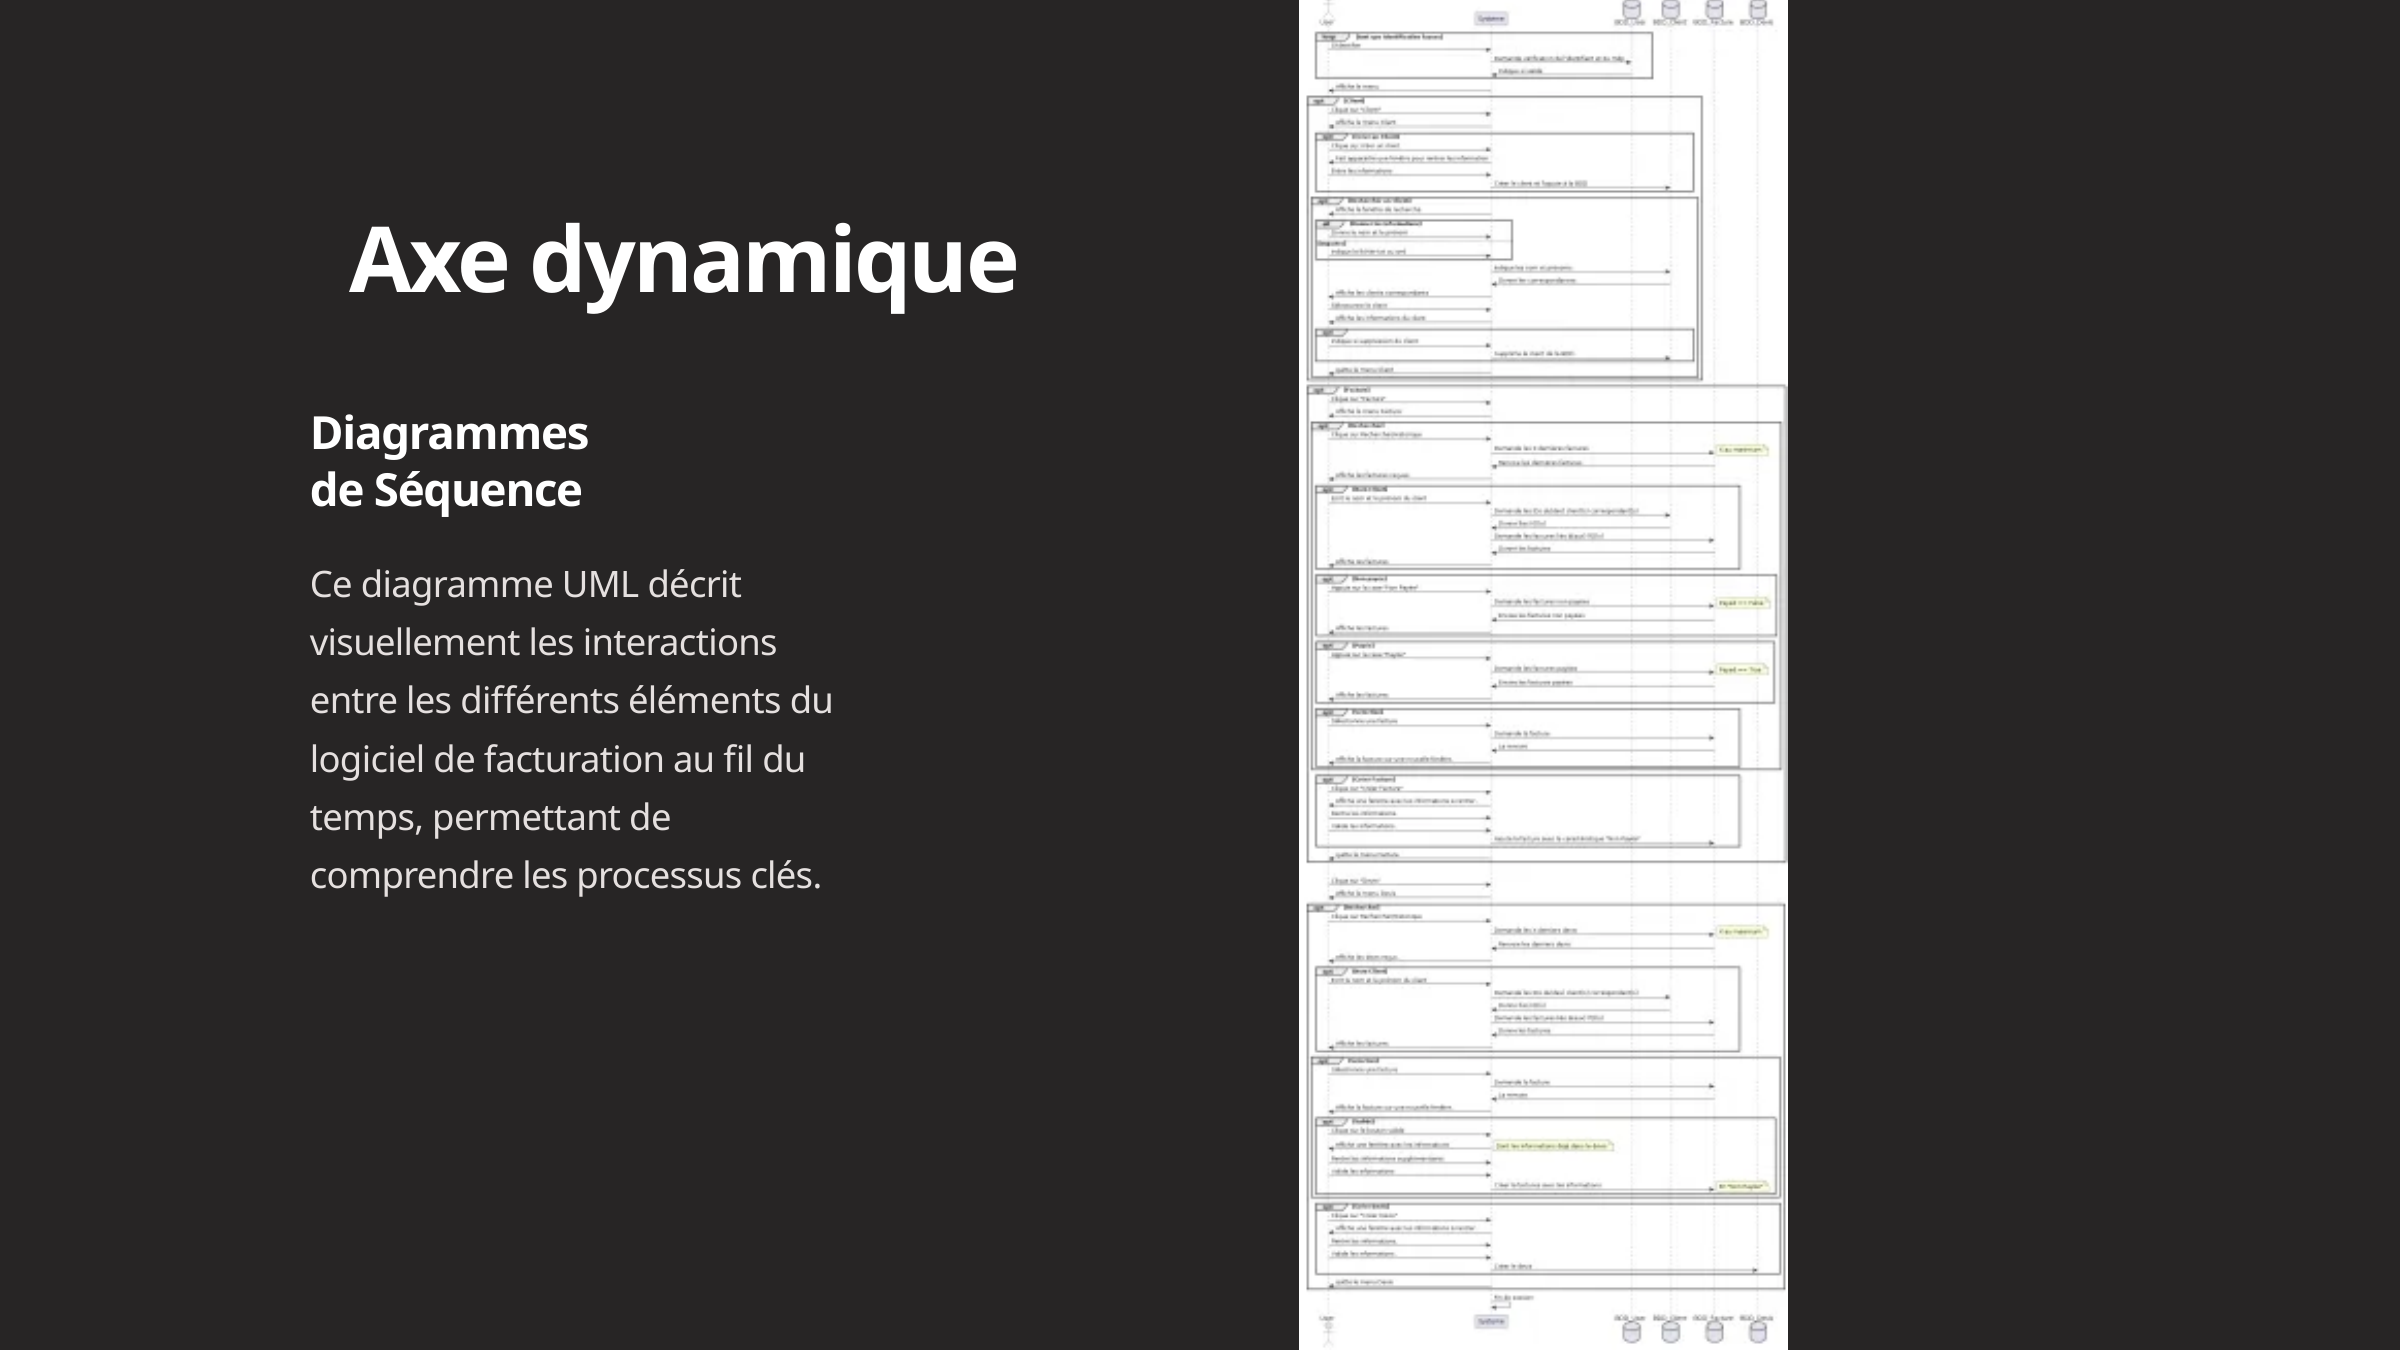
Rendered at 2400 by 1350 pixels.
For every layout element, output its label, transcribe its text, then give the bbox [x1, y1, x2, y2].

text_box Diagrammes de Séquence [295, 394, 662, 509]
text_box Axe dynamique [872, 252, 892, 282]
text_box [1788, 0, 2400, 1350]
text_box Ce diagramme UML décrit visuellement les interactions entre les différents éléments du logiciel de facturation au fil du temps, permettant de comprendre les processus clés. [295, 539, 886, 1122]
text_box Axe dynamique [334, 189, 1246, 304]
picture [1299, 0, 1788, 1350]
text_box [0, 0, 1299, 1350]
